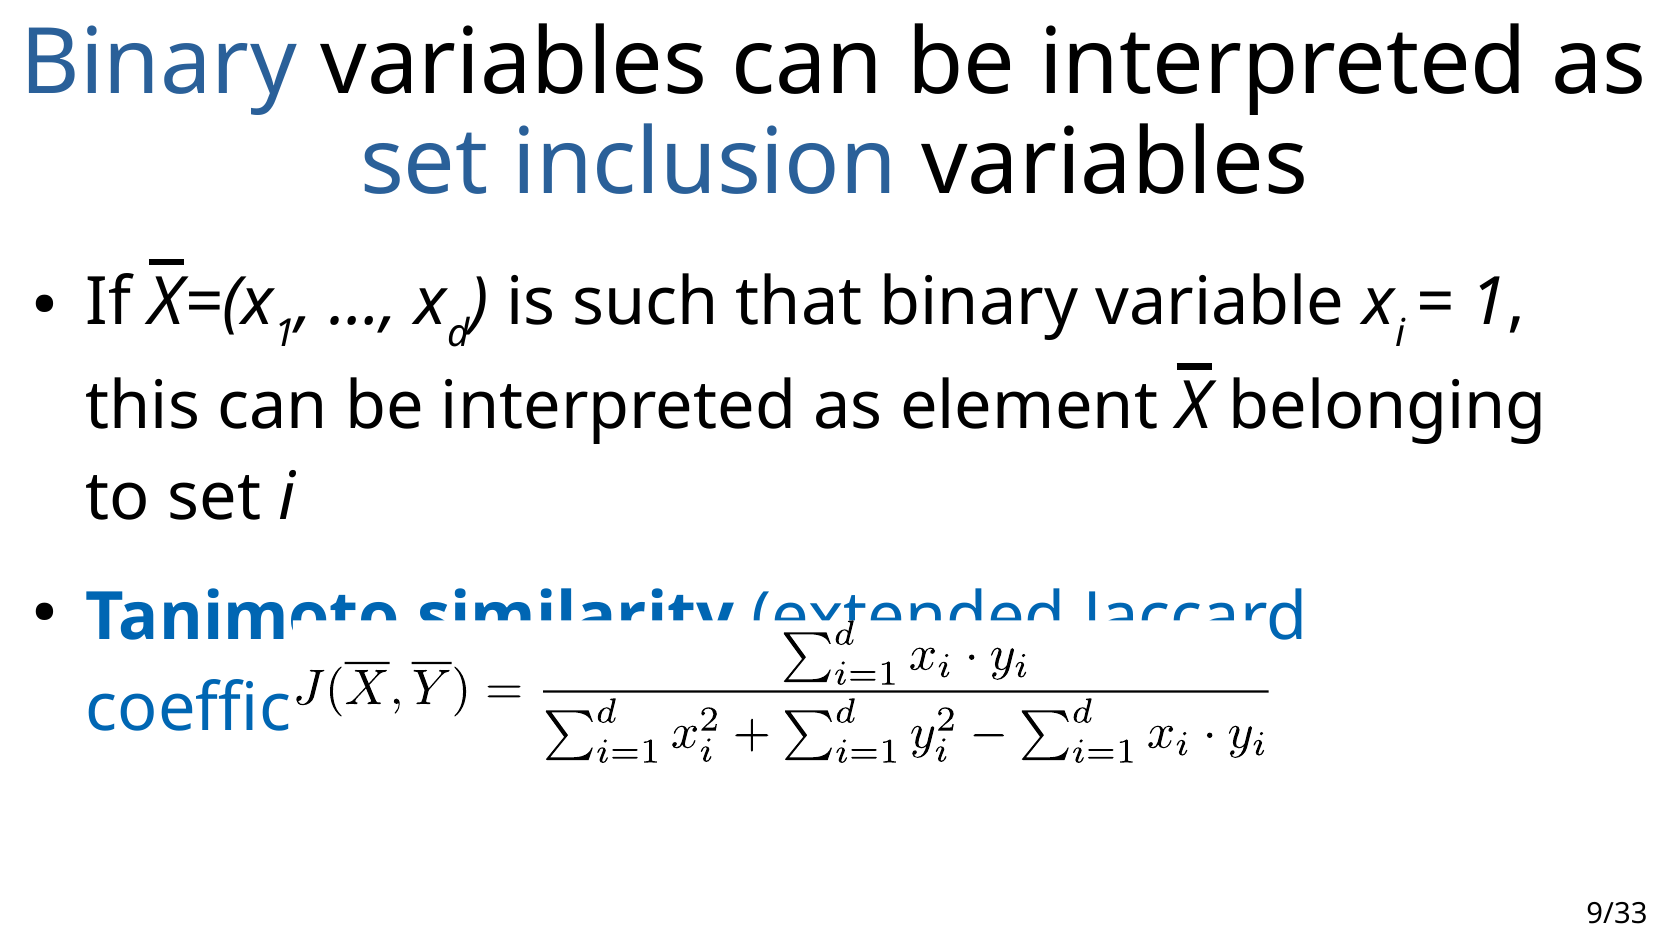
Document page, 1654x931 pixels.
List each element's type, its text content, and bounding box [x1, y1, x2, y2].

text_box [292, 620, 1269, 763]
title Binary variables can be interpreted as set inclusion variables [15, 1, 1654, 226]
list If X=(x1, …, xd) is such that binary variable xi = 1, this can be interpreted as element X belonging to set i Tanimoto similarity (extended Jaccard coefficient) [15, 253, 1591, 886]
